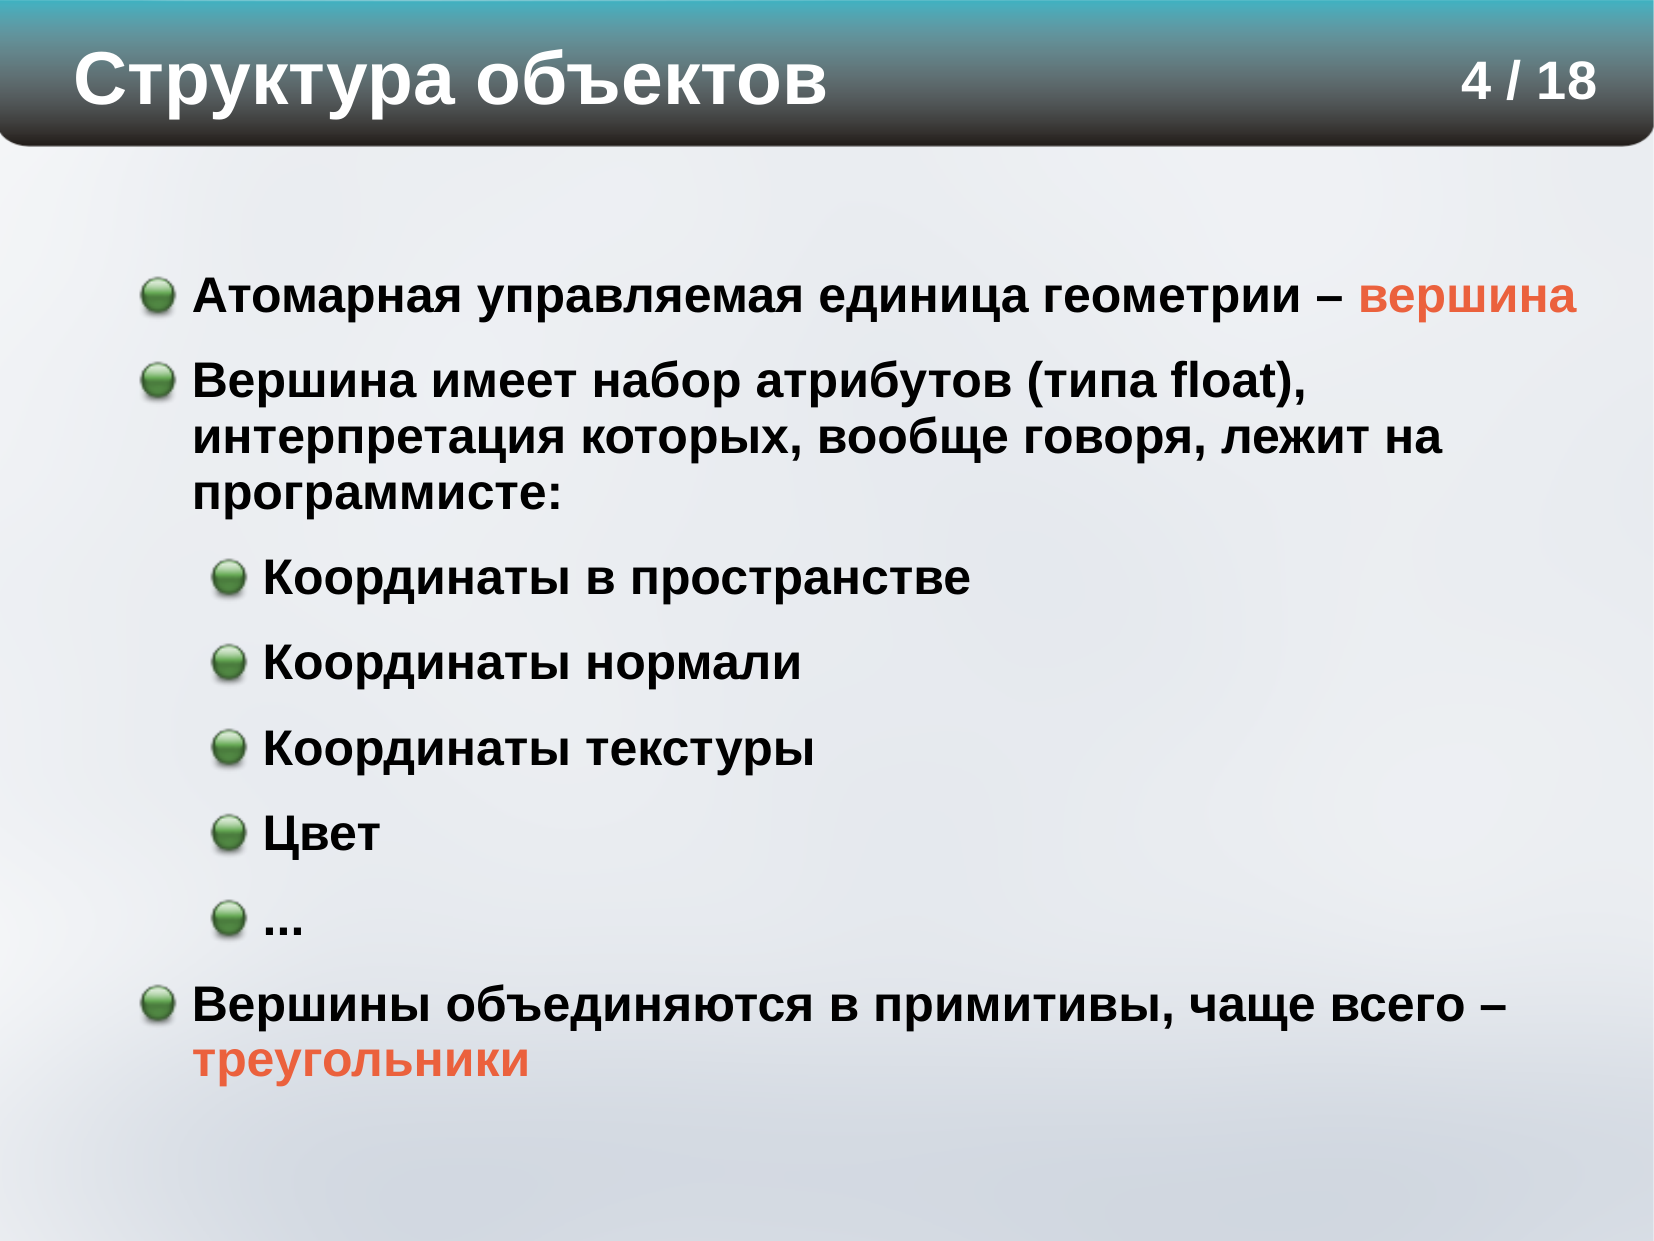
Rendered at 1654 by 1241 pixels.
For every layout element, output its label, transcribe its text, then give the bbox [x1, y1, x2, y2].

text_box Атомарная управляемая единица геометрии – вершина Вершина имеет набор атрибутов (типа float), интерпретация которых, вообще говоря, лежит на программисте: Координаты в пространстве Координаты нормали Координаты текстуры Цвет ... Вершины объединяются в примитивы, чаще всего – треугольники [118, 259, 1595, 1095]
picture [0, 0, 1654, 1241]
text_box <number> / 18 [1446, 42, 1654, 179]
text_box Структура объектов [59, 29, 1418, 129]
